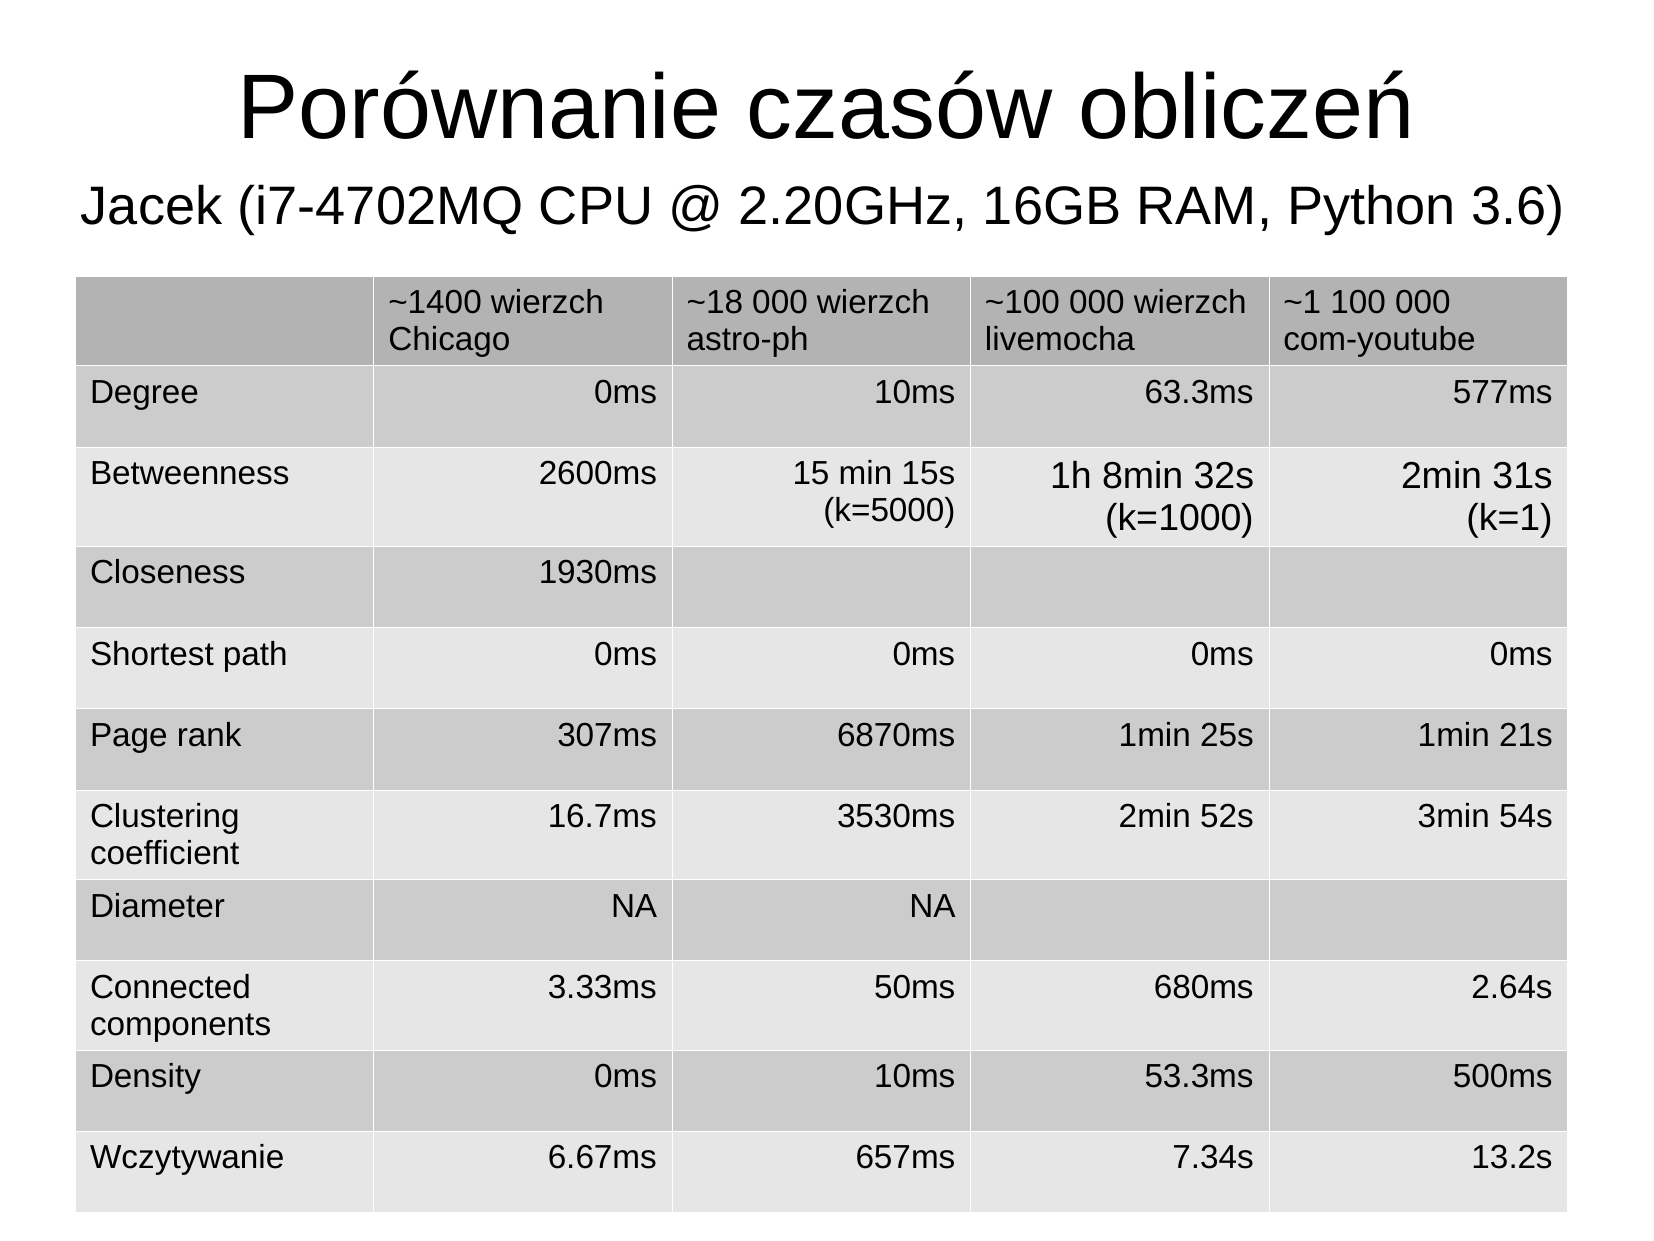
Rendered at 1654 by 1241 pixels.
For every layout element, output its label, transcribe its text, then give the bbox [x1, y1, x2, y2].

table_cell 53.3ms [971, 1051, 1269, 1131]
table_cell [673, 547, 970, 627]
table_cell Shortest path [76, 628, 373, 708]
table_cell 3.33ms [374, 961, 672, 1050]
table_cell 63.3ms [971, 366, 1269, 447]
table_cell Wczytywanie [76, 1132, 373, 1212]
table_cell Page rank [76, 709, 373, 790]
table_cell Clustering coefficient [76, 791, 373, 879]
table_cell 657ms [673, 1132, 970, 1212]
table_header ~1400 wierzch Chicago [374, 277, 672, 365]
title Jacek (i7-4702MQ CPU @ 2.20GHz, 16GB RAM, Python 3.6) [79, 135, 1568, 276]
table_cell 1min 21s [1270, 709, 1567, 790]
table_cell Betweenness [76, 448, 373, 546]
table_header ~18 000 wierzch astro-ph [673, 277, 970, 365]
table_cell [1270, 547, 1567, 627]
table_cell 10ms [673, 366, 970, 447]
table_cell 6870ms [673, 709, 970, 790]
table_cell [971, 547, 1269, 627]
table_cell [971, 880, 1269, 960]
table_cell 3530ms [673, 791, 970, 879]
table_cell [1270, 880, 1567, 960]
table_cell NA [673, 880, 970, 960]
table_cell 1min 25s [971, 709, 1269, 790]
table_cell Degree [76, 366, 373, 447]
table_cell 13.2s [1270, 1132, 1567, 1212]
table_cell 0ms [374, 1051, 672, 1131]
table_cell Diameter [76, 880, 373, 960]
table_cell 16.7ms [374, 791, 672, 879]
table_cell 0ms [374, 628, 672, 708]
table_cell 2.64s [1270, 961, 1567, 1050]
table_cell Connected components [76, 961, 373, 1050]
table_cell 307ms [374, 709, 672, 790]
table_cell 680ms [971, 961, 1269, 1050]
table_cell 2min 52s [971, 791, 1269, 879]
table_cell 15 min 15s (k=5000) [673, 448, 970, 546]
table_cell 2600ms [374, 448, 672, 546]
table_header ~1 100 000 com-youtube [1270, 277, 1567, 365]
table_header [76, 277, 373, 365]
table_cell 7.34s [971, 1132, 1269, 1212]
table_cell 0ms [1270, 628, 1567, 708]
table_cell 6.67ms [374, 1132, 672, 1212]
table_cell 1930ms [374, 547, 672, 627]
table_cell Density [76, 1051, 373, 1131]
table_cell 1h 8min 32s (k=1000) [971, 448, 1269, 546]
title Porównanie czasów obliczeń [82, 2, 1571, 211]
table_cell 2min 31s (k=1) [1270, 448, 1567, 546]
table_cell 3min 54s [1270, 791, 1567, 879]
table_cell 0ms [374, 366, 672, 447]
table_cell 500ms [1270, 1051, 1567, 1131]
table_cell 10ms [673, 1051, 970, 1131]
table_cell 577ms [1270, 366, 1567, 447]
table_cell Closeness [76, 547, 373, 627]
table_cell NA [374, 880, 672, 960]
table_cell 0ms [971, 628, 1269, 708]
table_header ~100 000 wierzch livemocha [971, 277, 1269, 365]
table_cell 0ms [673, 628, 970, 708]
table_cell 50ms [673, 961, 970, 1050]
